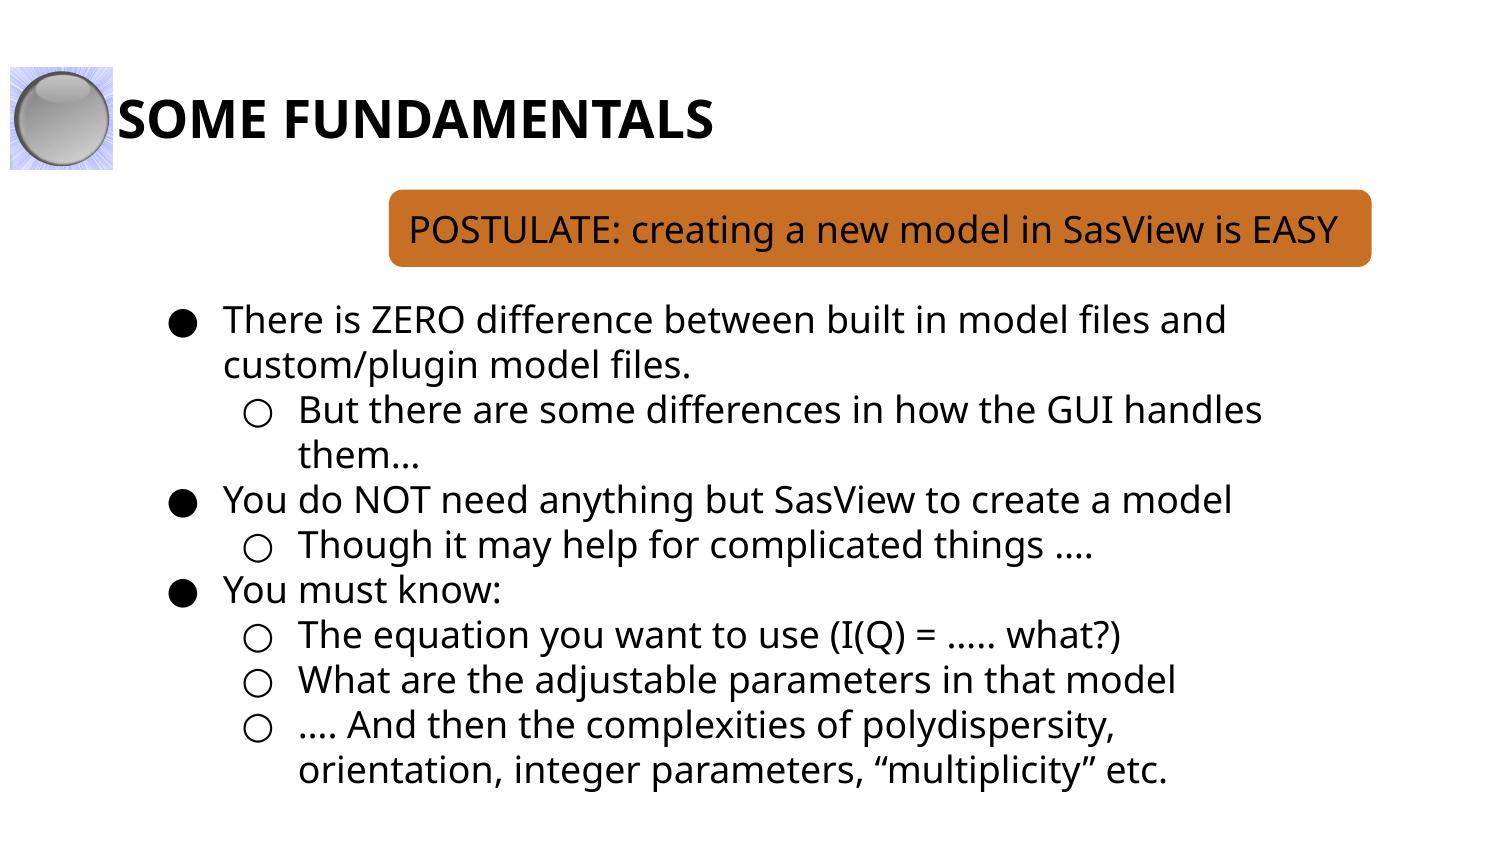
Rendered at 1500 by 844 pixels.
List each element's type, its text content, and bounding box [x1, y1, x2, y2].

text_box There is ZERO difference between built in model files and custom/plugin model files. But there are some differences in how the GUI handles them… You do NOT need anything but SasView to create a model Though it may help for complicated things …. You must know: The equation you want to use (I(Q) = ….. what?) What are the adjustable parameters in that model …. And then the complexities of polydispersity, orientation, integer parameters, “multiplicity” etc. [132, 281, 1336, 844]
picture [10, 67, 102, 170]
text_box POSTULATE: creating a new model in SasView is EASY [389, 190, 1371, 267]
title SOME FUNDAMENTALS [102, 67, 1500, 170]
